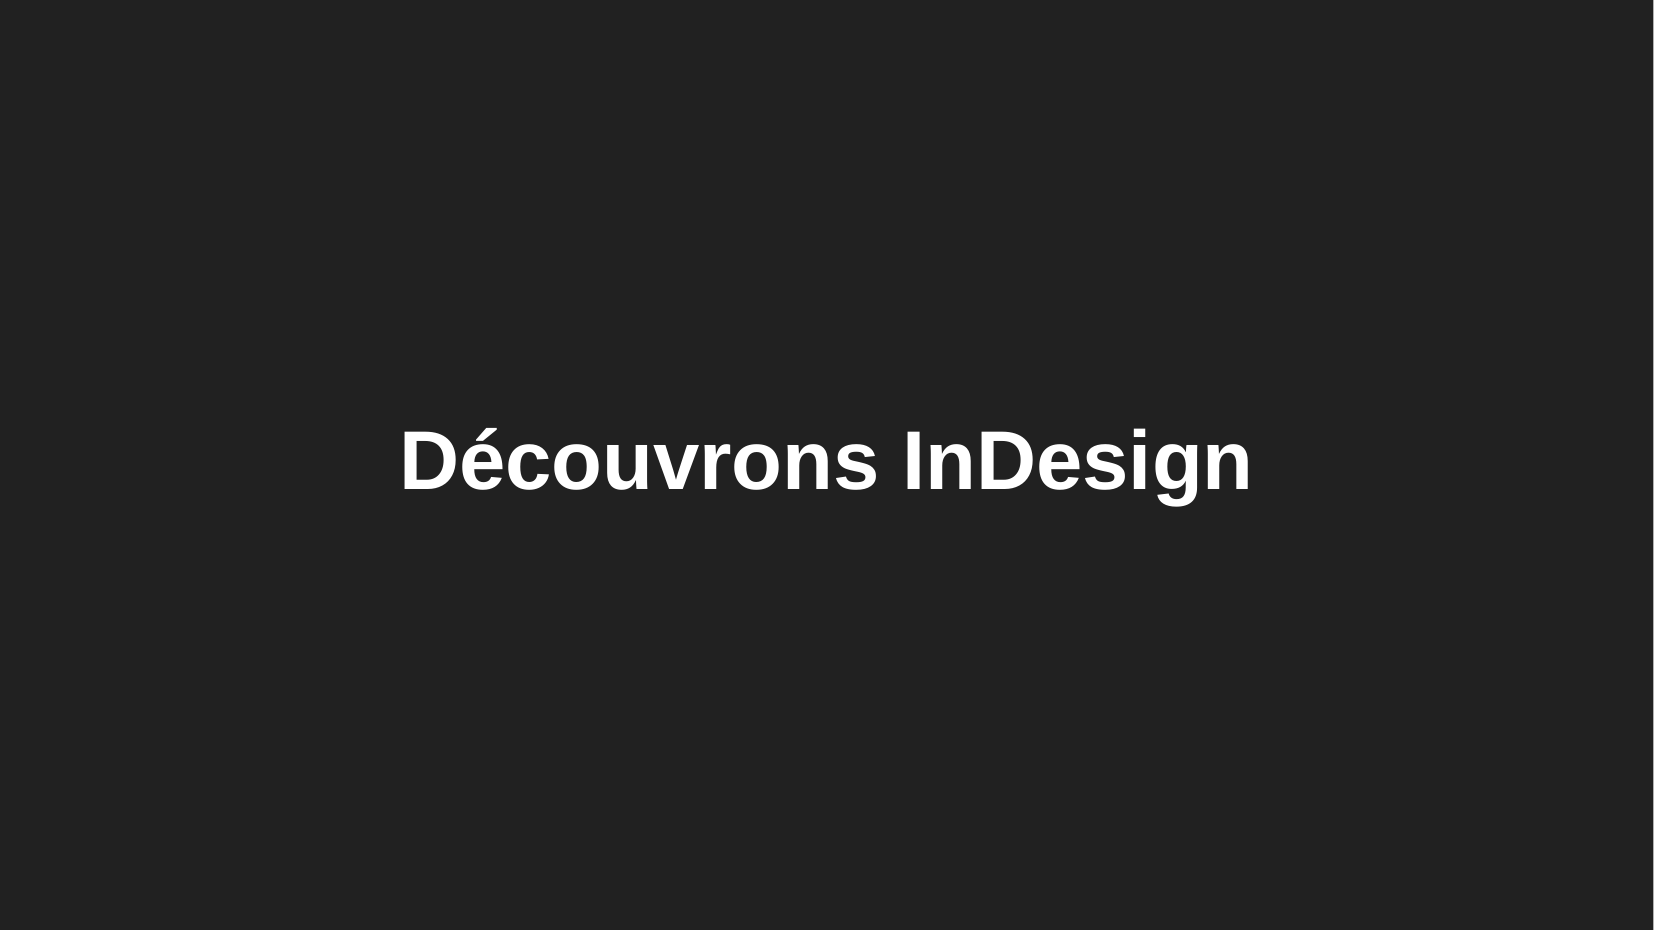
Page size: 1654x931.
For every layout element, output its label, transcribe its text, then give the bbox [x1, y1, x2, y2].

text_box Découvrons InDesign [82, 101, 1571, 822]
